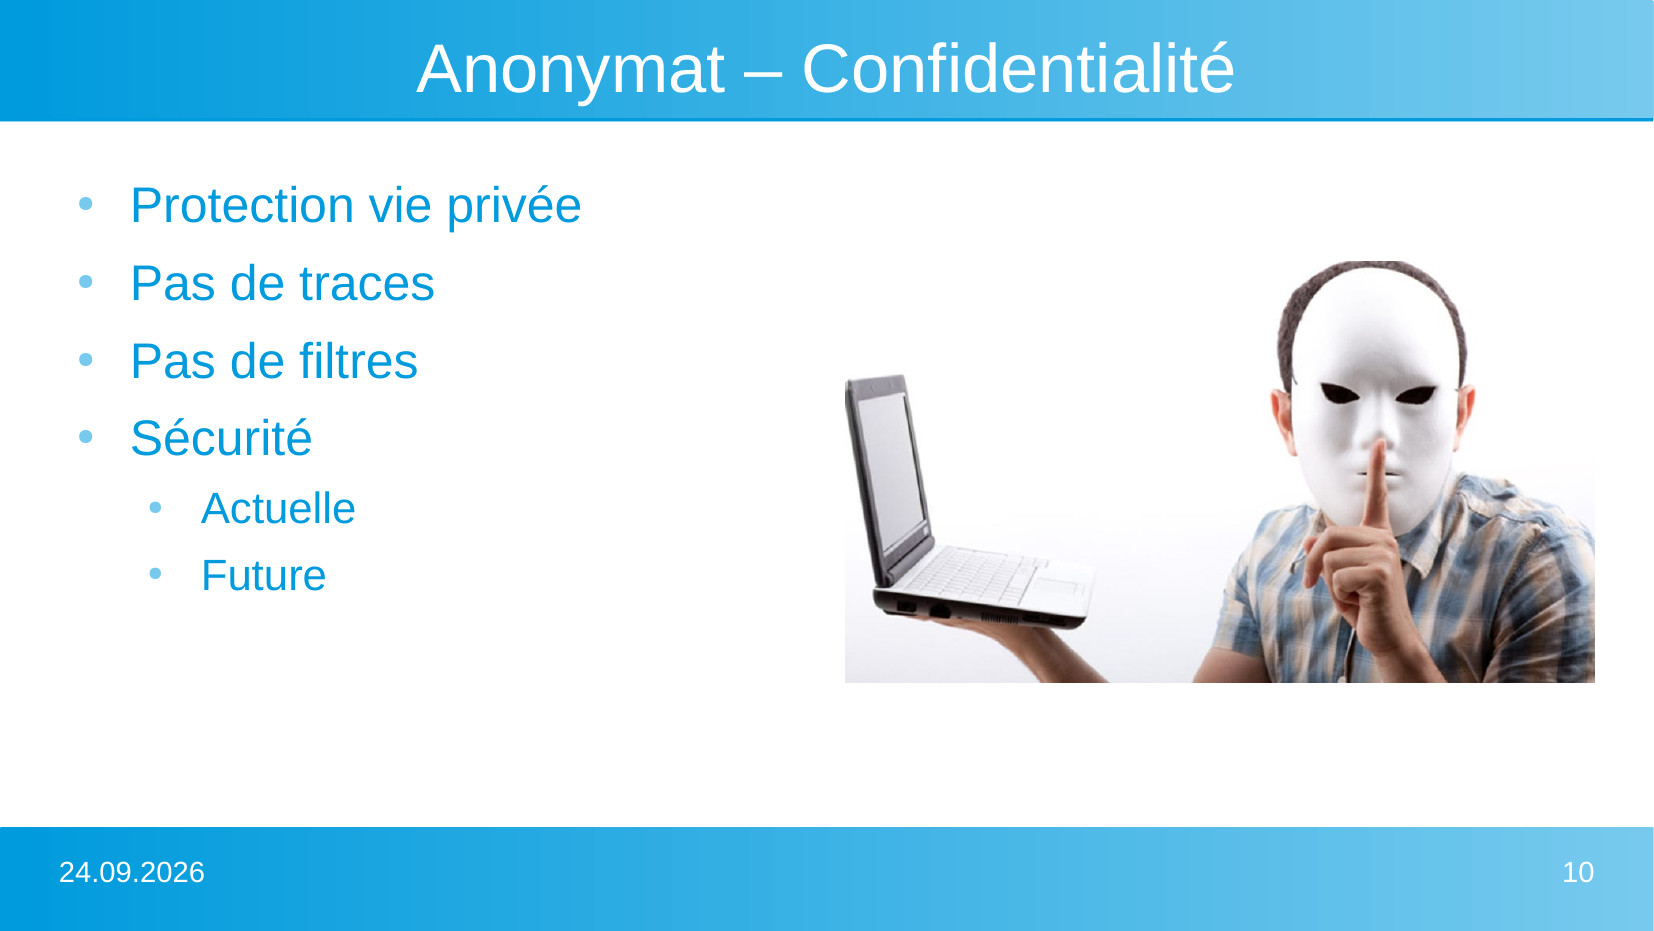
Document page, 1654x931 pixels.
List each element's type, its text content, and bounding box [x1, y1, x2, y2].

list Protection vie privée Pas de traces Pas de filtres Sécurité Actuelle Future [59, 177, 809, 768]
picture [845, 261, 1595, 683]
title Anonymat – Confidentialité [59, 29, 1595, 108]
